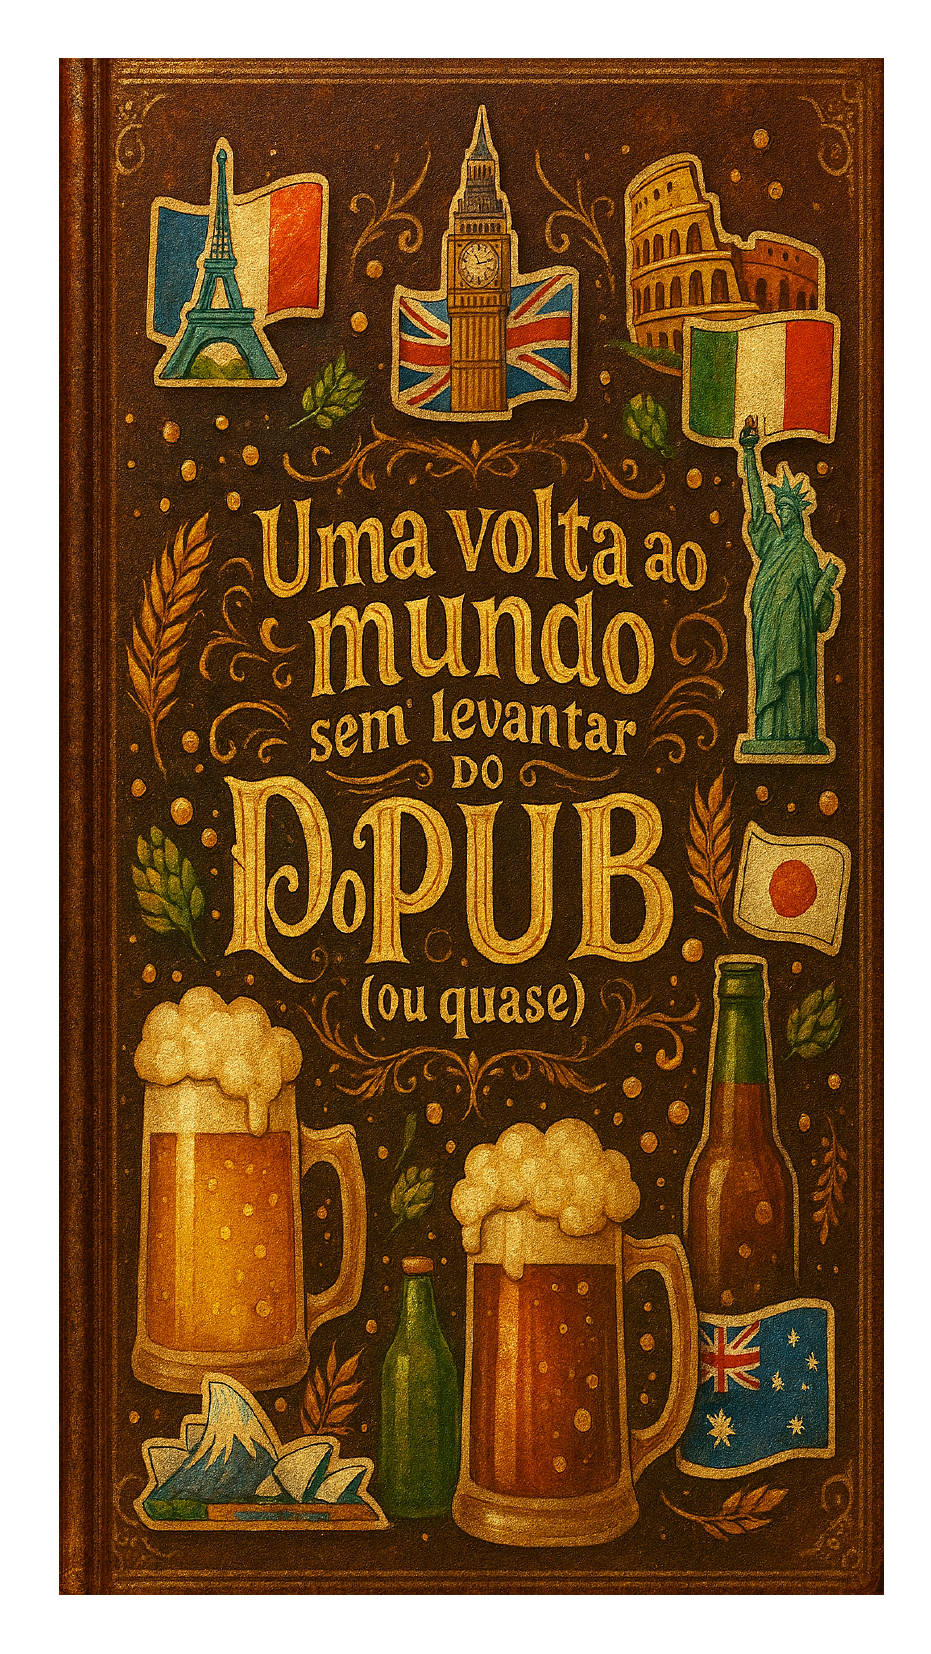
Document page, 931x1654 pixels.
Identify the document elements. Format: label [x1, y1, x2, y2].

picture [59, 58, 884, 1595]
